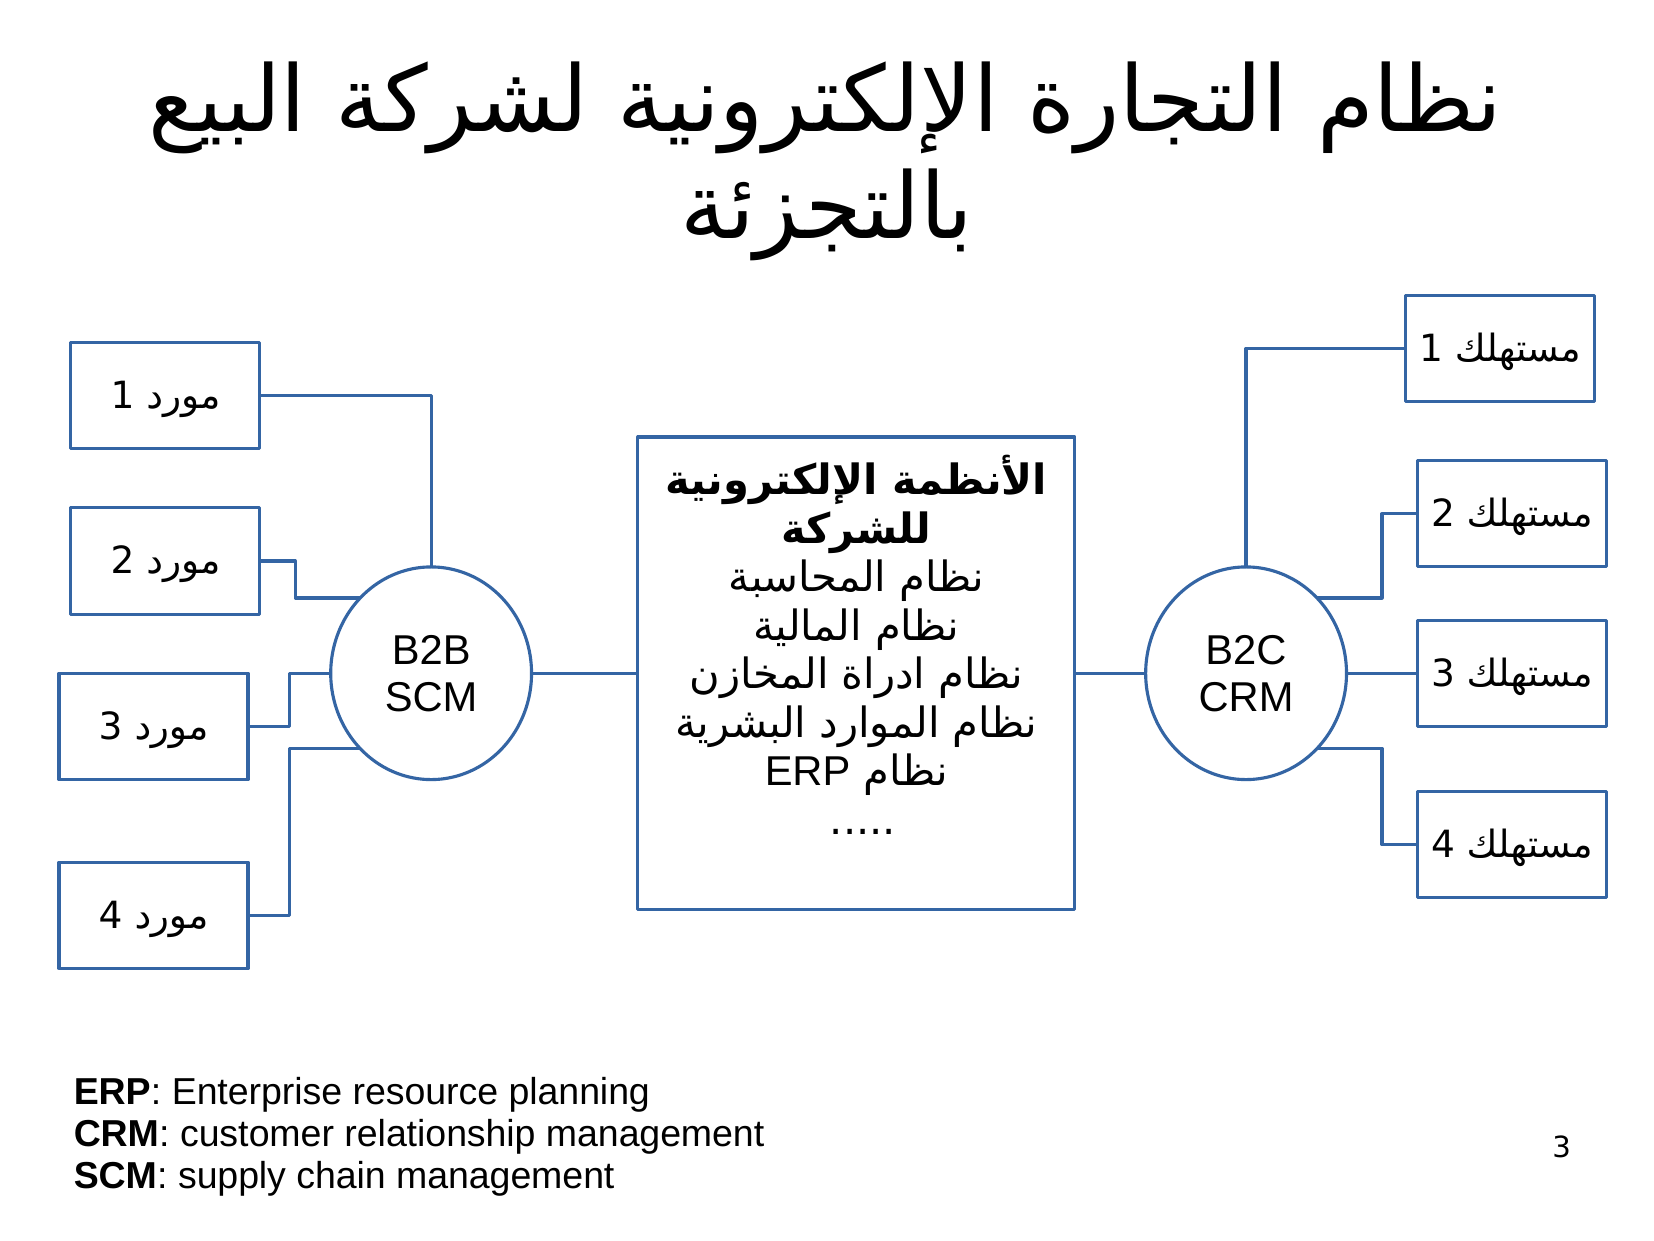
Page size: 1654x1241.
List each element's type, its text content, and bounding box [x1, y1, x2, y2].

text_box B2C CRM [1145, 566, 1347, 780]
text_box الأنظمة الإلكترونية للشركة نظام المحاسبة نظام المالية نظام ادراة المخازن نظام الموارد البشرية نظام ERP ..... [637, 437, 1075, 910]
text_box مستهلك 2 [1417, 460, 1607, 567]
text_box مورد 3 [59, 673, 249, 780]
text_box ERP: Enterprise resource planning CRM: customer relationship management SCM: supply chain management [59, 1062, 945, 1241]
text_box مورد 2 [70, 507, 260, 615]
text_box B2B SCM [330, 566, 532, 780]
text_box مستهلك 1 [1405, 295, 1595, 402]
text_box مستهلك 4 [1417, 791, 1607, 898]
text_box مستهلك 3 [1417, 620, 1607, 727]
title نظام التجارة الإلكترونية لشركة البيع بالتجزئة [82, 42, 1571, 264]
text_box مورد 1 [70, 342, 260, 449]
text_box مورد 4 [59, 862, 249, 969]
